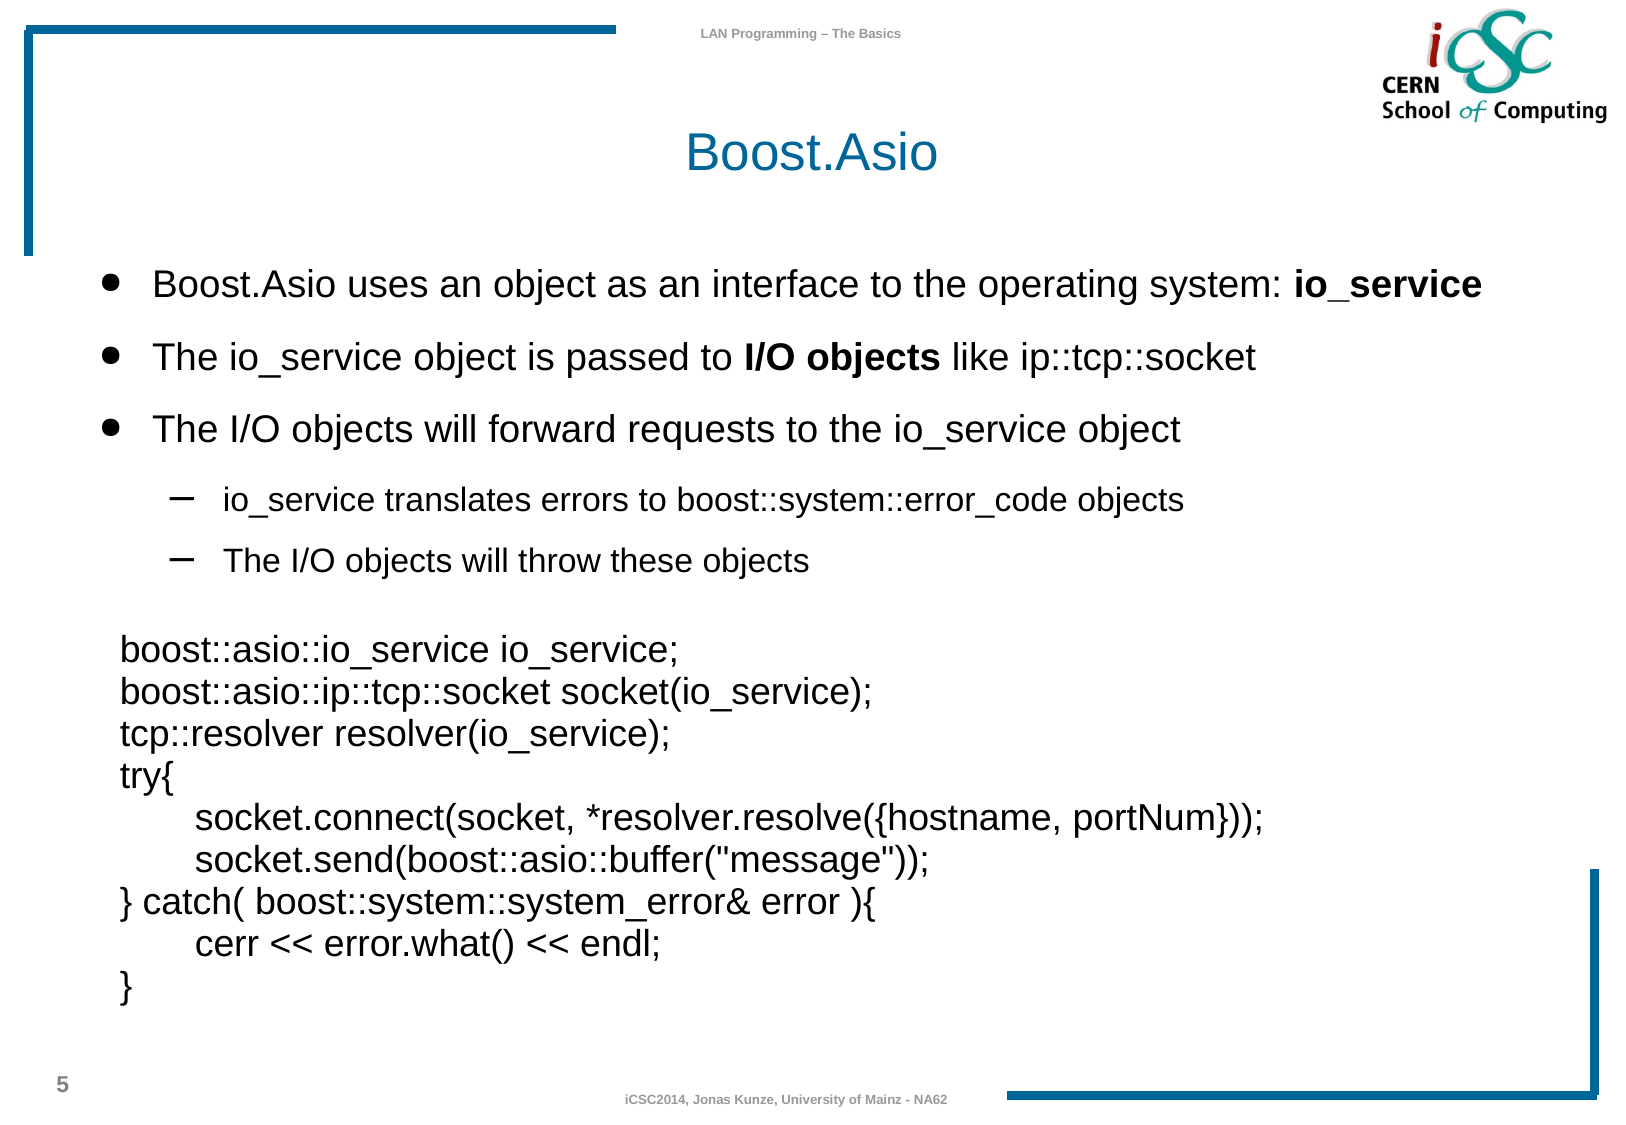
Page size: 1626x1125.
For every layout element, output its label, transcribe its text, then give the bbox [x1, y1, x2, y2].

list Boost.Asio uses an object as an interface to the operating system: io_service The io_service object is passed to I/O objects like ip::tcp::socket The I/O objects will forward requests to the io_service object io_service translates errors to boost::system::error_code objects The I/O objects will throw these objects [81, 263, 1512, 1051]
picture [1381, 8, 1608, 125]
title Boost.Asio [81, 44, 1544, 233]
text_box boost::asio::io_service io_service; boost::asio::ip::tcp::socket socket(io_service); tcp::resolver resolver(io_service); try{ socket.connect(socket, *resolver.resolve({hostname, portNum})); socket.send(boost::asio::buffer("message")); } catch( boost::system::system_error& error ){ cerr << error.what() << endl; } [105, 621, 1441, 1055]
